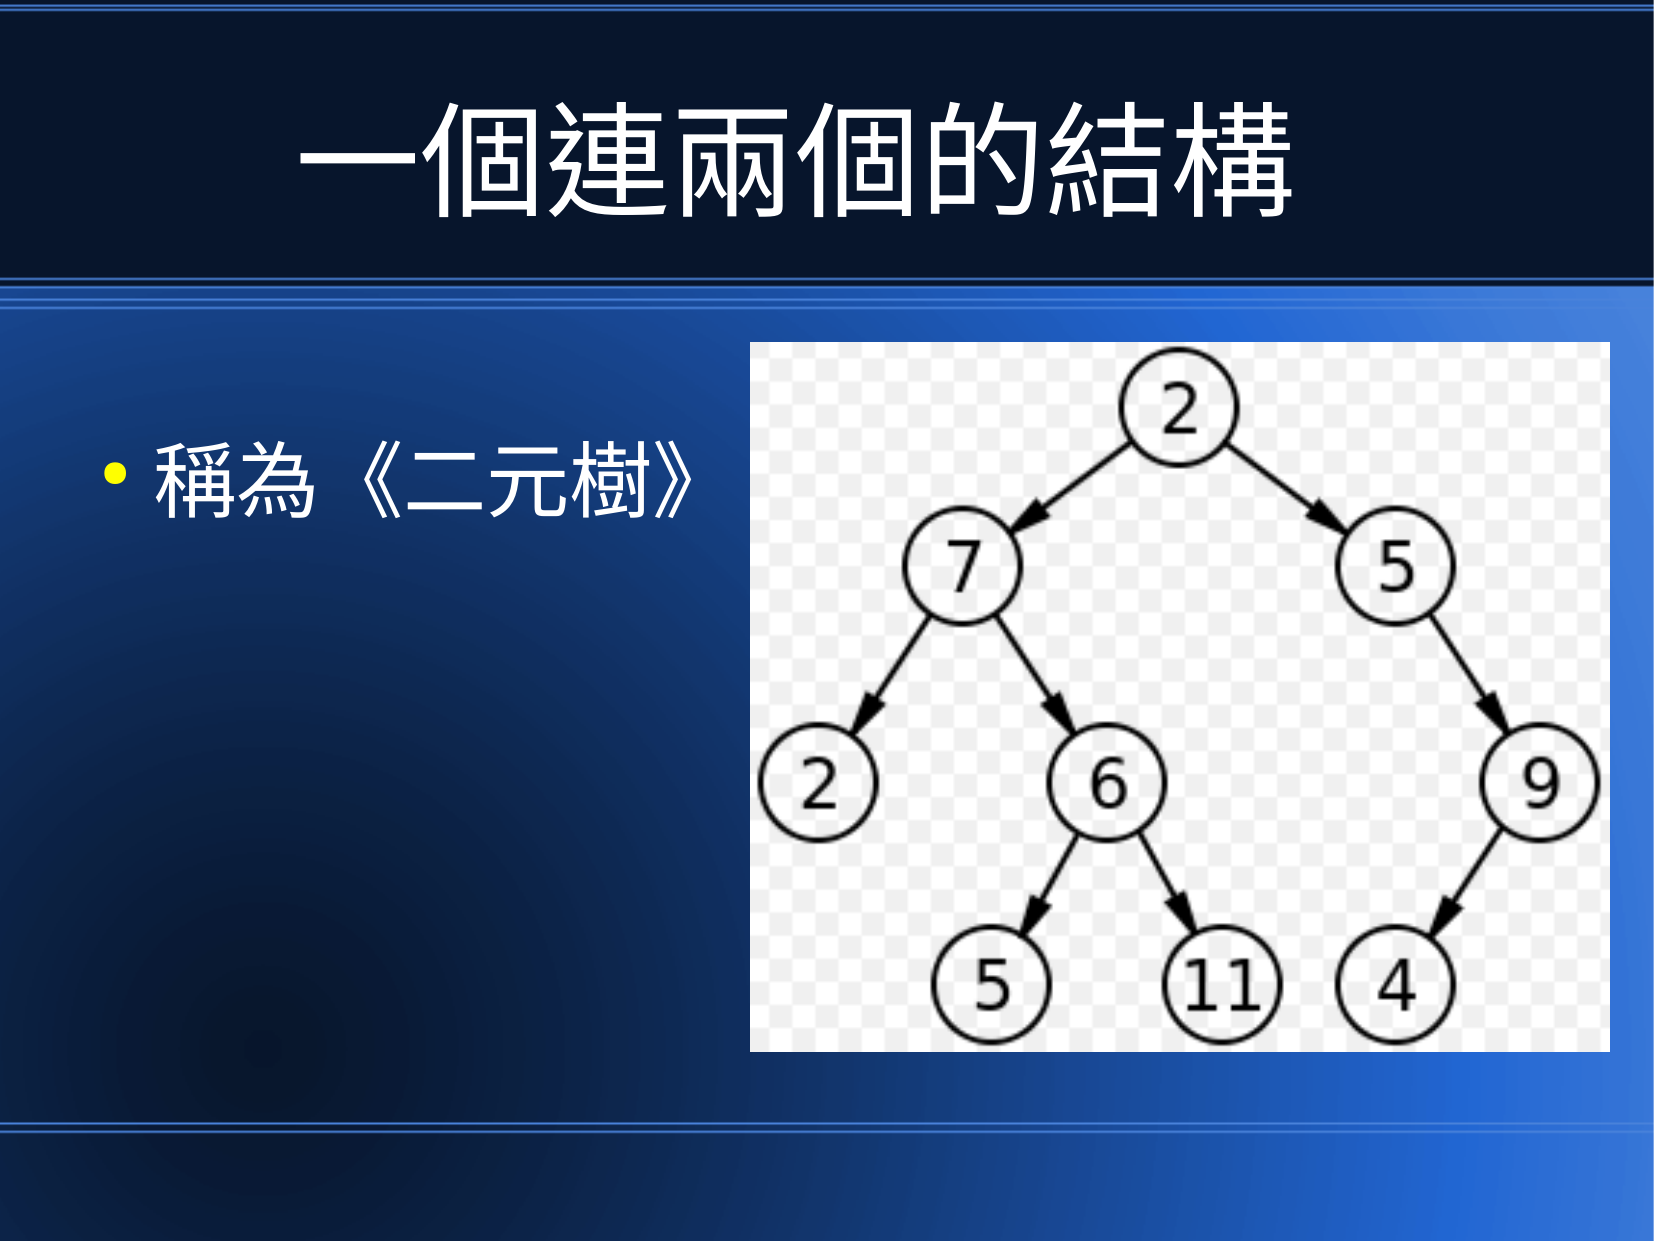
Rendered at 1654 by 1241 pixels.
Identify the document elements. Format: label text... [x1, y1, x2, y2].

list 稱為《二元樹》 [82, 355, 1571, 1241]
picture [0, 0, 1654, 1241]
title 一個連兩個的結構 [82, 49, 1571, 257]
